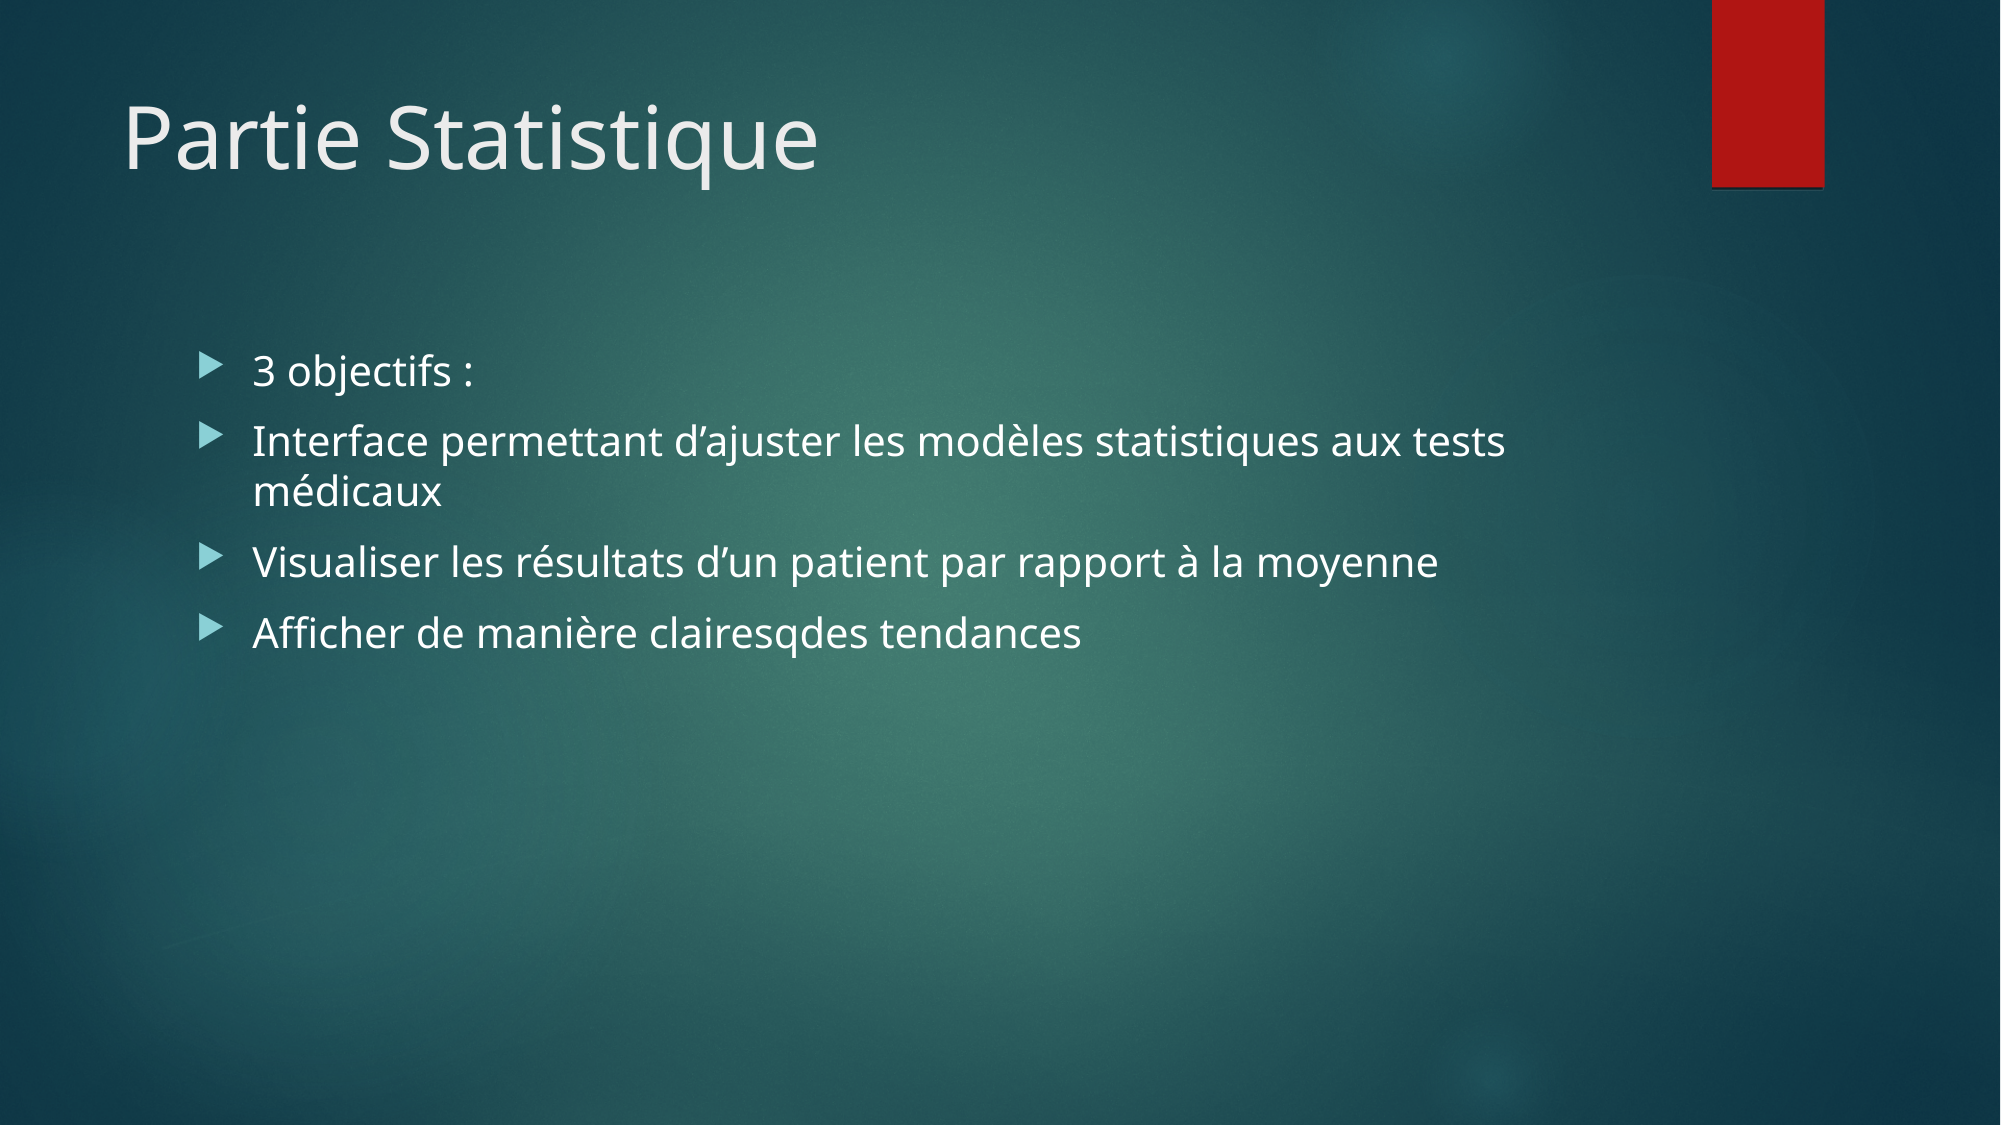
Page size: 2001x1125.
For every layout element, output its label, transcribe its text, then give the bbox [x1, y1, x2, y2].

list 3 objectifs : Interface permettant d’ajuster les modèles statistiques aux tests médicaux Visualiser les résultats d’un patient par rapport à la moyenne Afficher de manière clairesqdes tendances [181, 336, 1649, 1025]
picture [0, 0, 2001, 1125]
title Partie Statistique [106, 74, 1649, 304]
